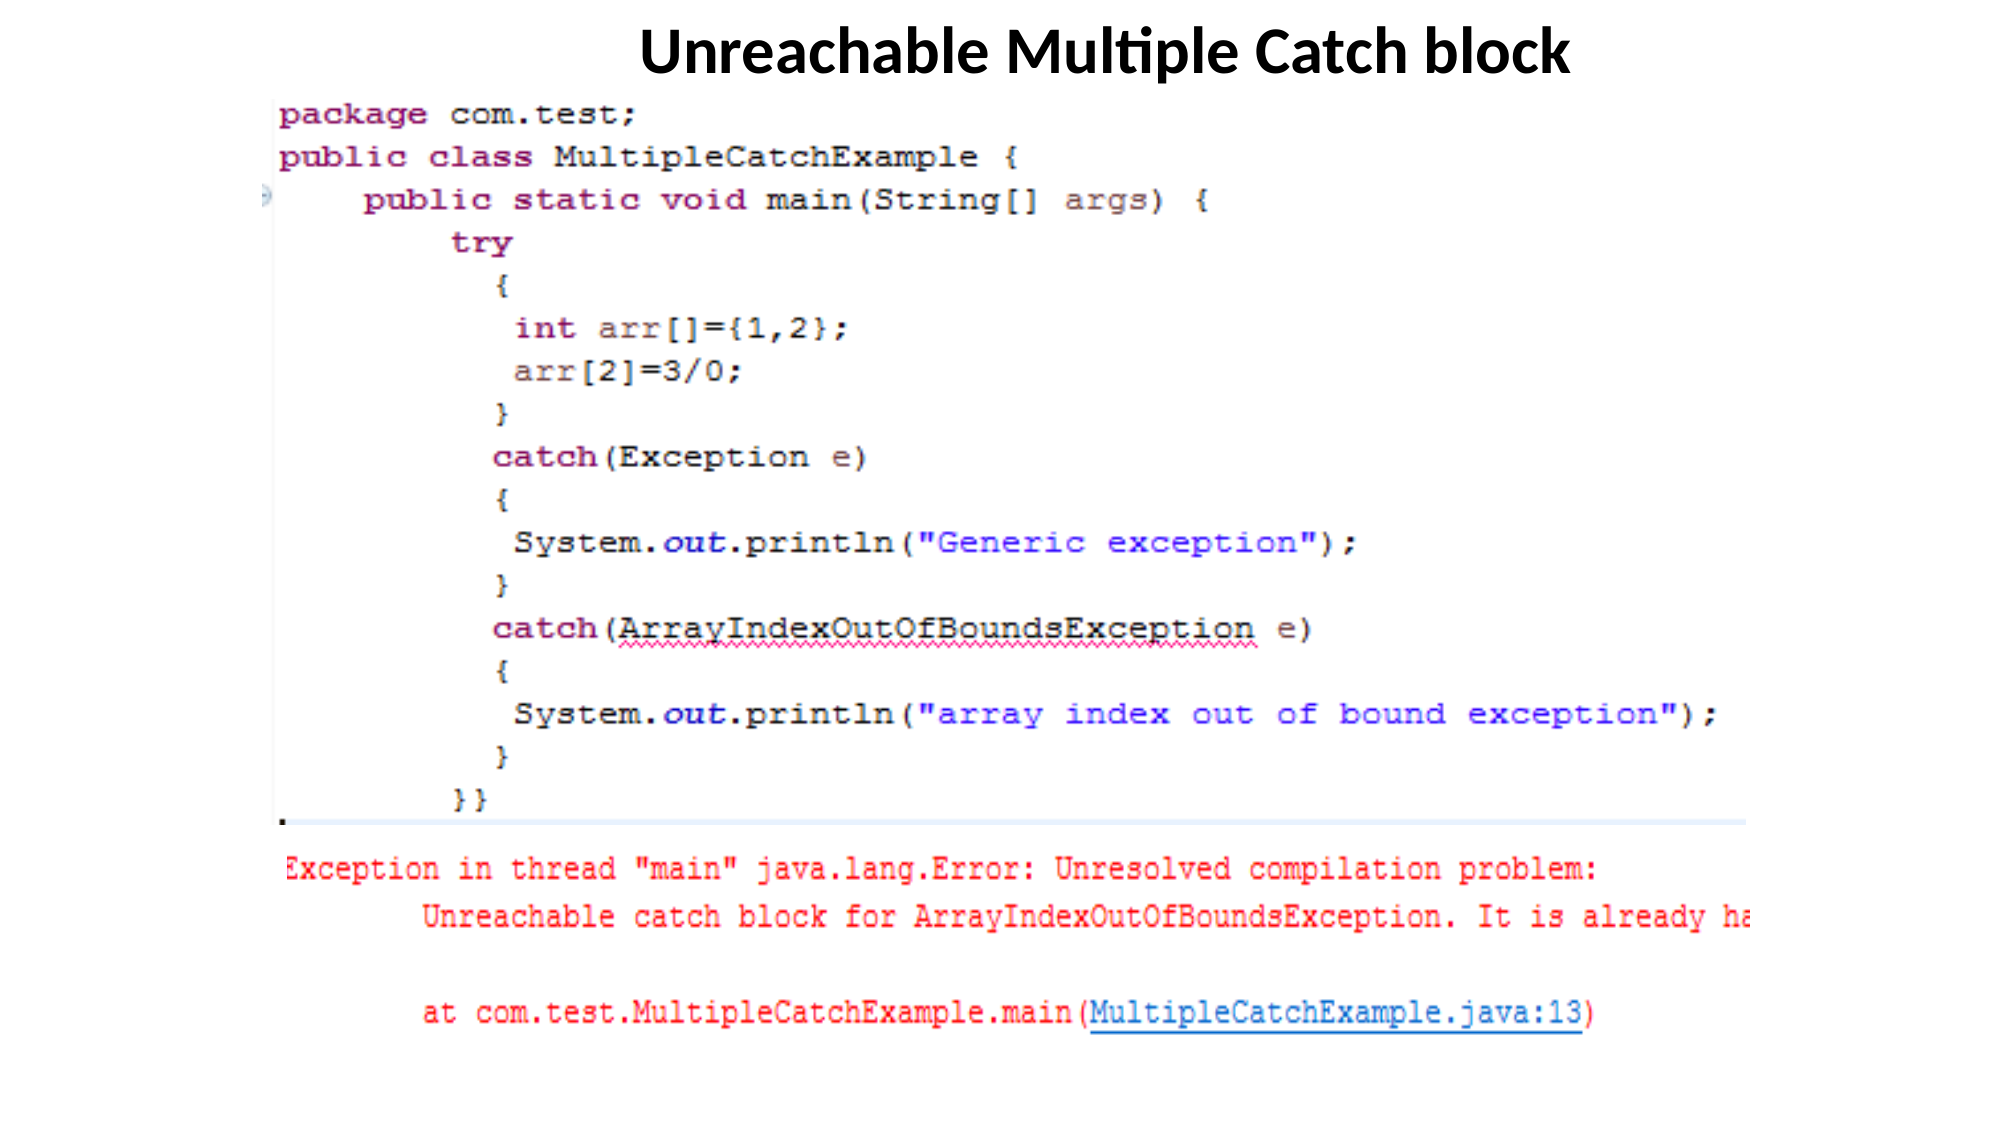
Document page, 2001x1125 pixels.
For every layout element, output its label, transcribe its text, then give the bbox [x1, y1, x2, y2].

picture [287, 849, 1750, 1063]
picture [262, 99, 1746, 825]
text_box Unreachable Multiple Catch block [624, 0, 1613, 95]
